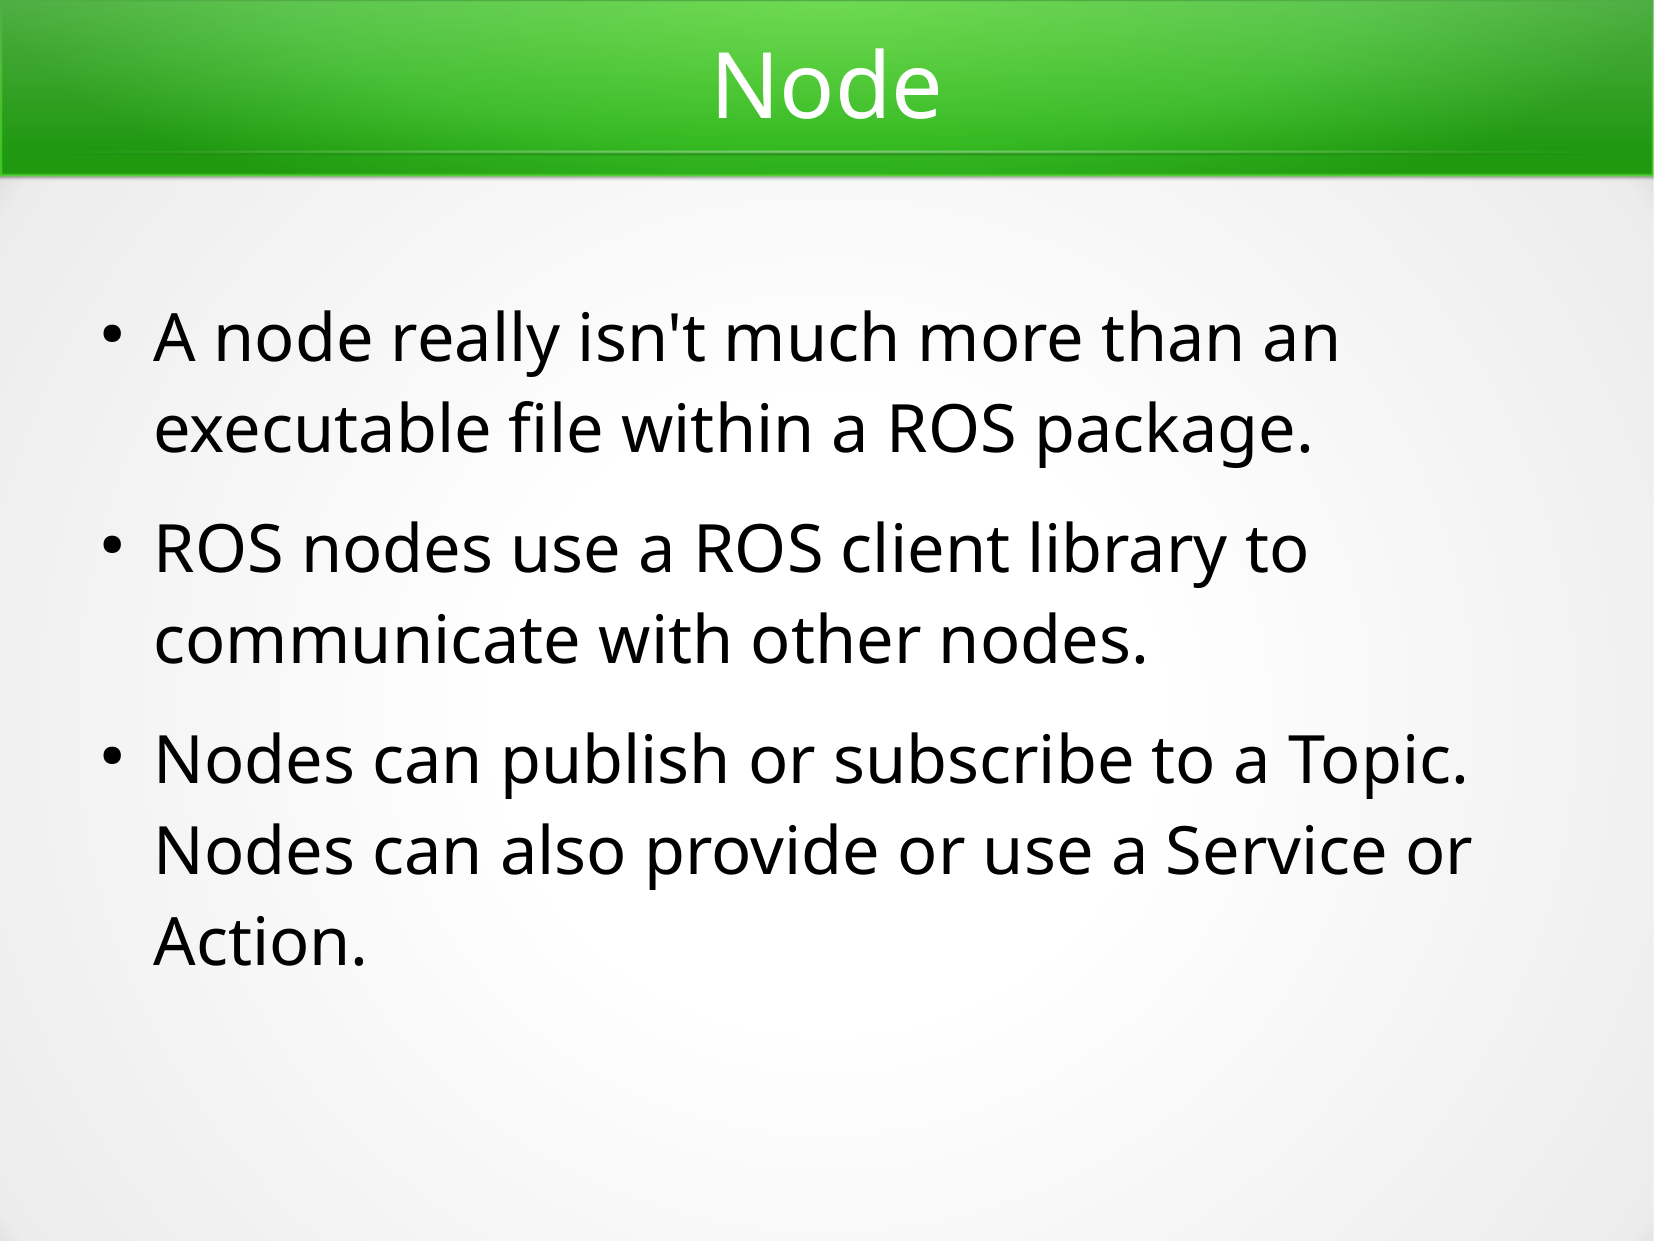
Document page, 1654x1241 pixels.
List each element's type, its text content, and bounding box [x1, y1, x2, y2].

list A node really isn't much more than an executable file within a ROS package. ROS nodes use a ROS client library to communicate with other nodes. Nodes can publish or subscribe to a Topic. Nodes can also provide or use a Service or Action. [82, 290, 1571, 1010]
picture [0, 0, 1654, 1241]
title Node [82, 11, 1571, 154]
